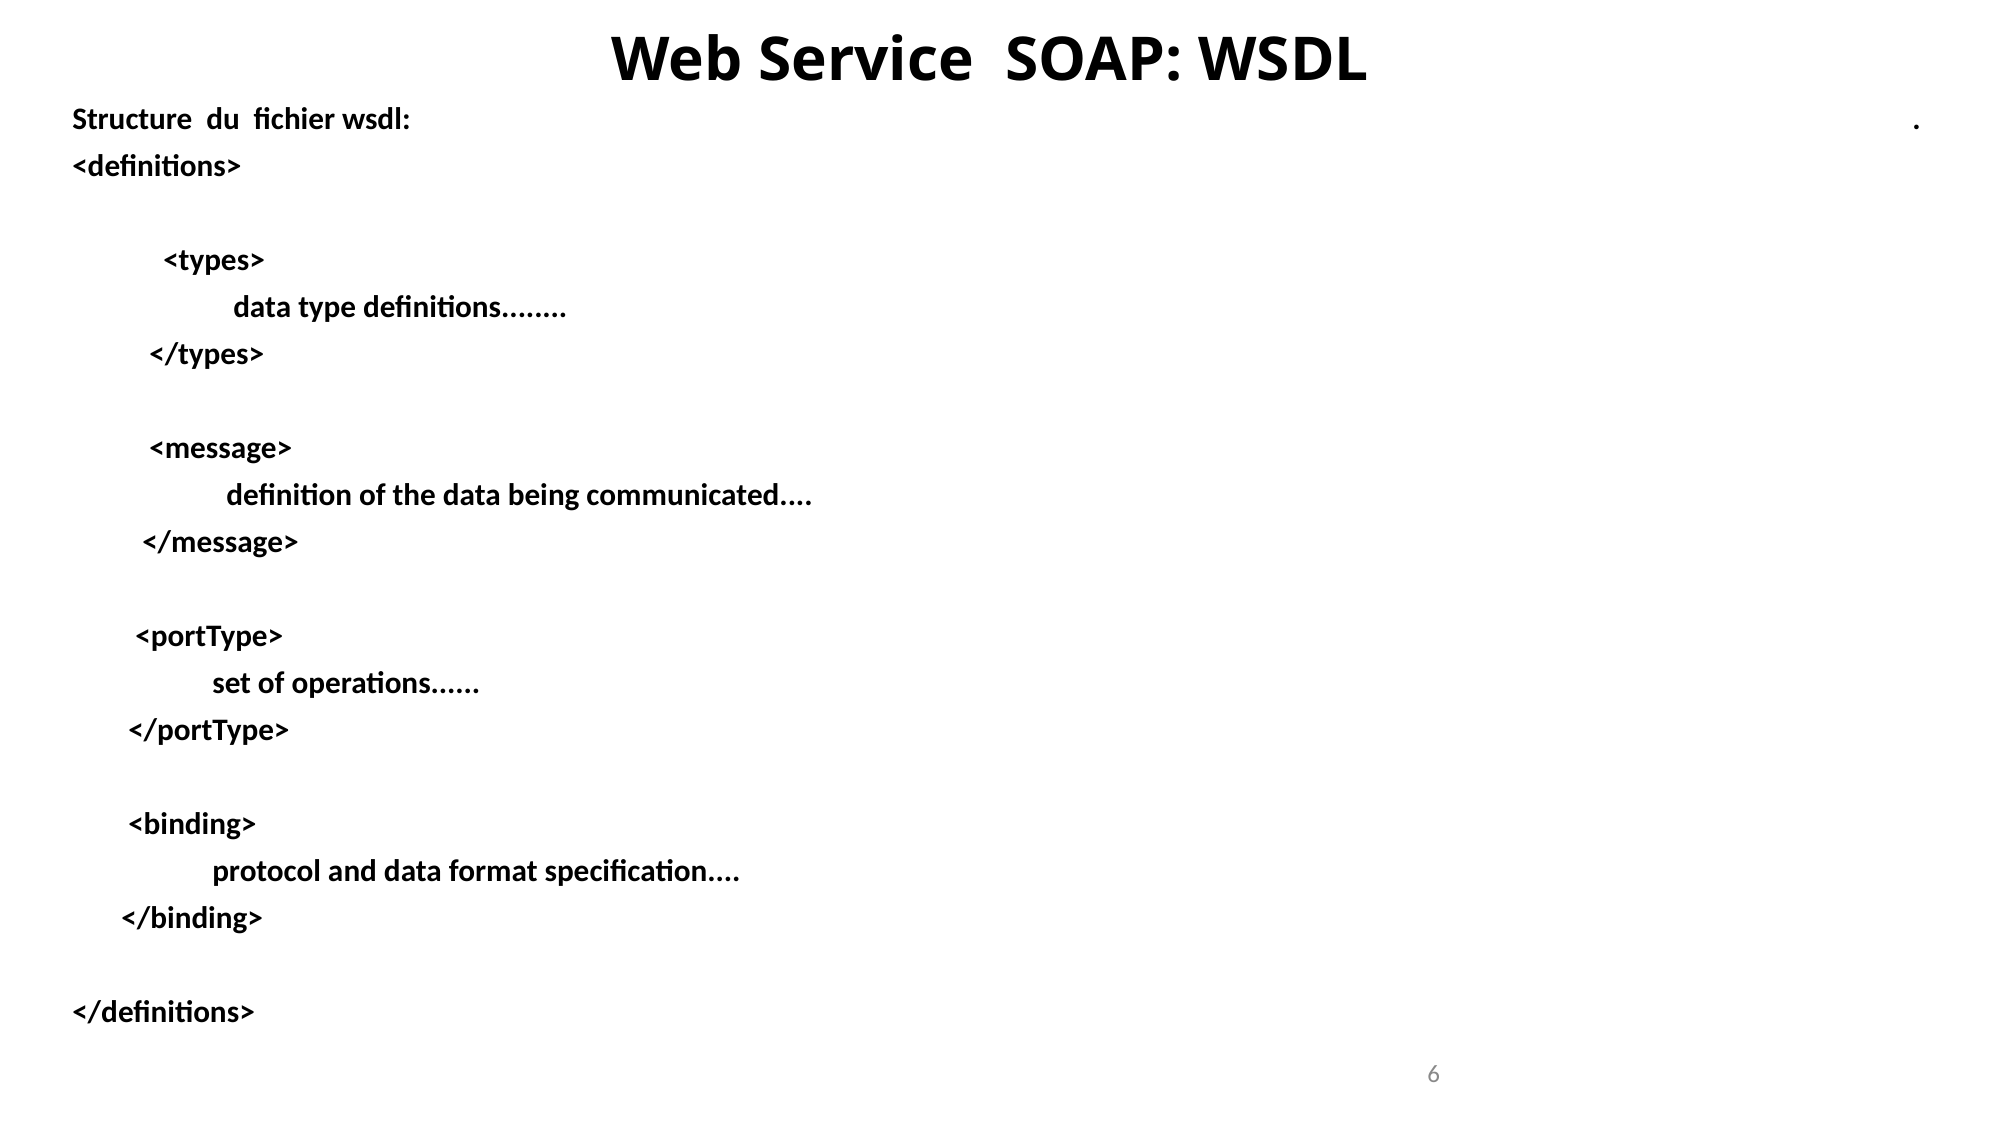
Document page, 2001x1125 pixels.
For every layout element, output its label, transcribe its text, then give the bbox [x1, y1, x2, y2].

title Web Service SOAP: WSDL [49, 14, 1948, 100]
text_box [1412, 1042, 1863, 1103]
subtitle Structure du fichier wsdl: . <definitions> <types> data type definitions........ </types> <message> definition of the data being communicated.... </message> <portType> set of operations...... </portType> <binding> protocol and data format specification.... </binding> </definitions> [49, 100, 1948, 1043]
